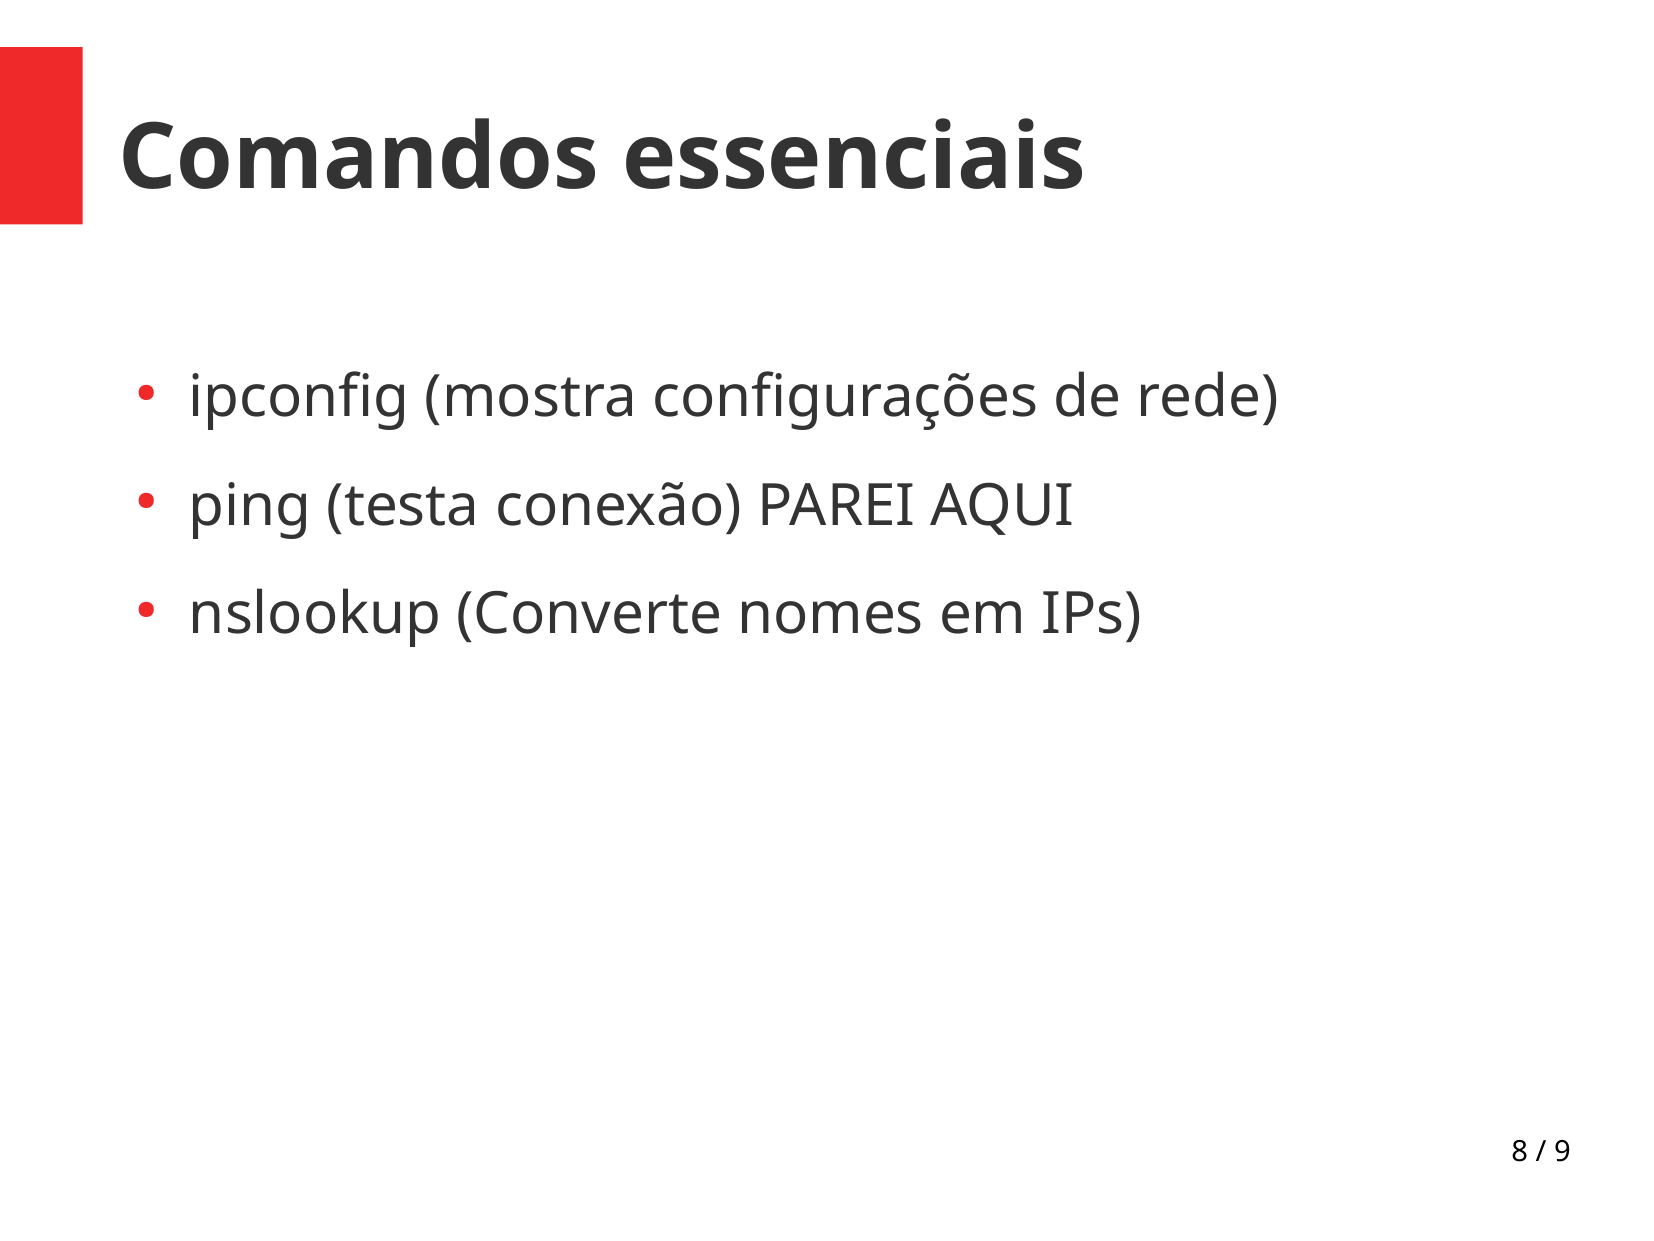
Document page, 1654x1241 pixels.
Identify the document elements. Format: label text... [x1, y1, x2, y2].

list ipconfig (mostra configurações de rede) ping (testa conexão) PAREI AQUI nslookup (Converte nomes em IPs) [118, 354, 1536, 1074]
title Comandos essenciais [118, 49, 1571, 257]
